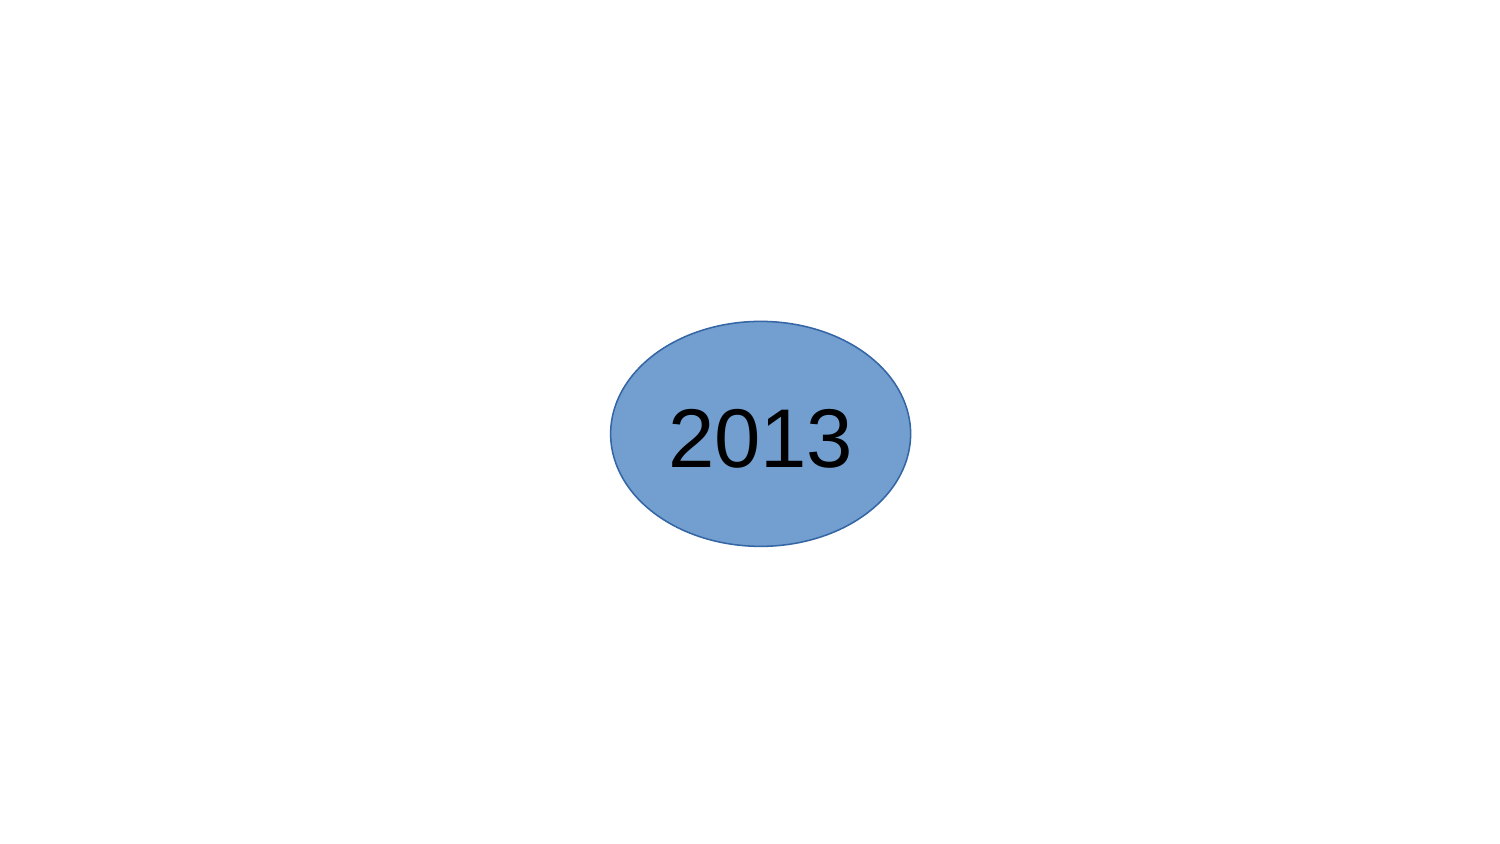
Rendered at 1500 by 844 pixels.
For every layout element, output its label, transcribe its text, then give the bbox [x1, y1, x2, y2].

text_box 2013 [610, 321, 911, 547]
